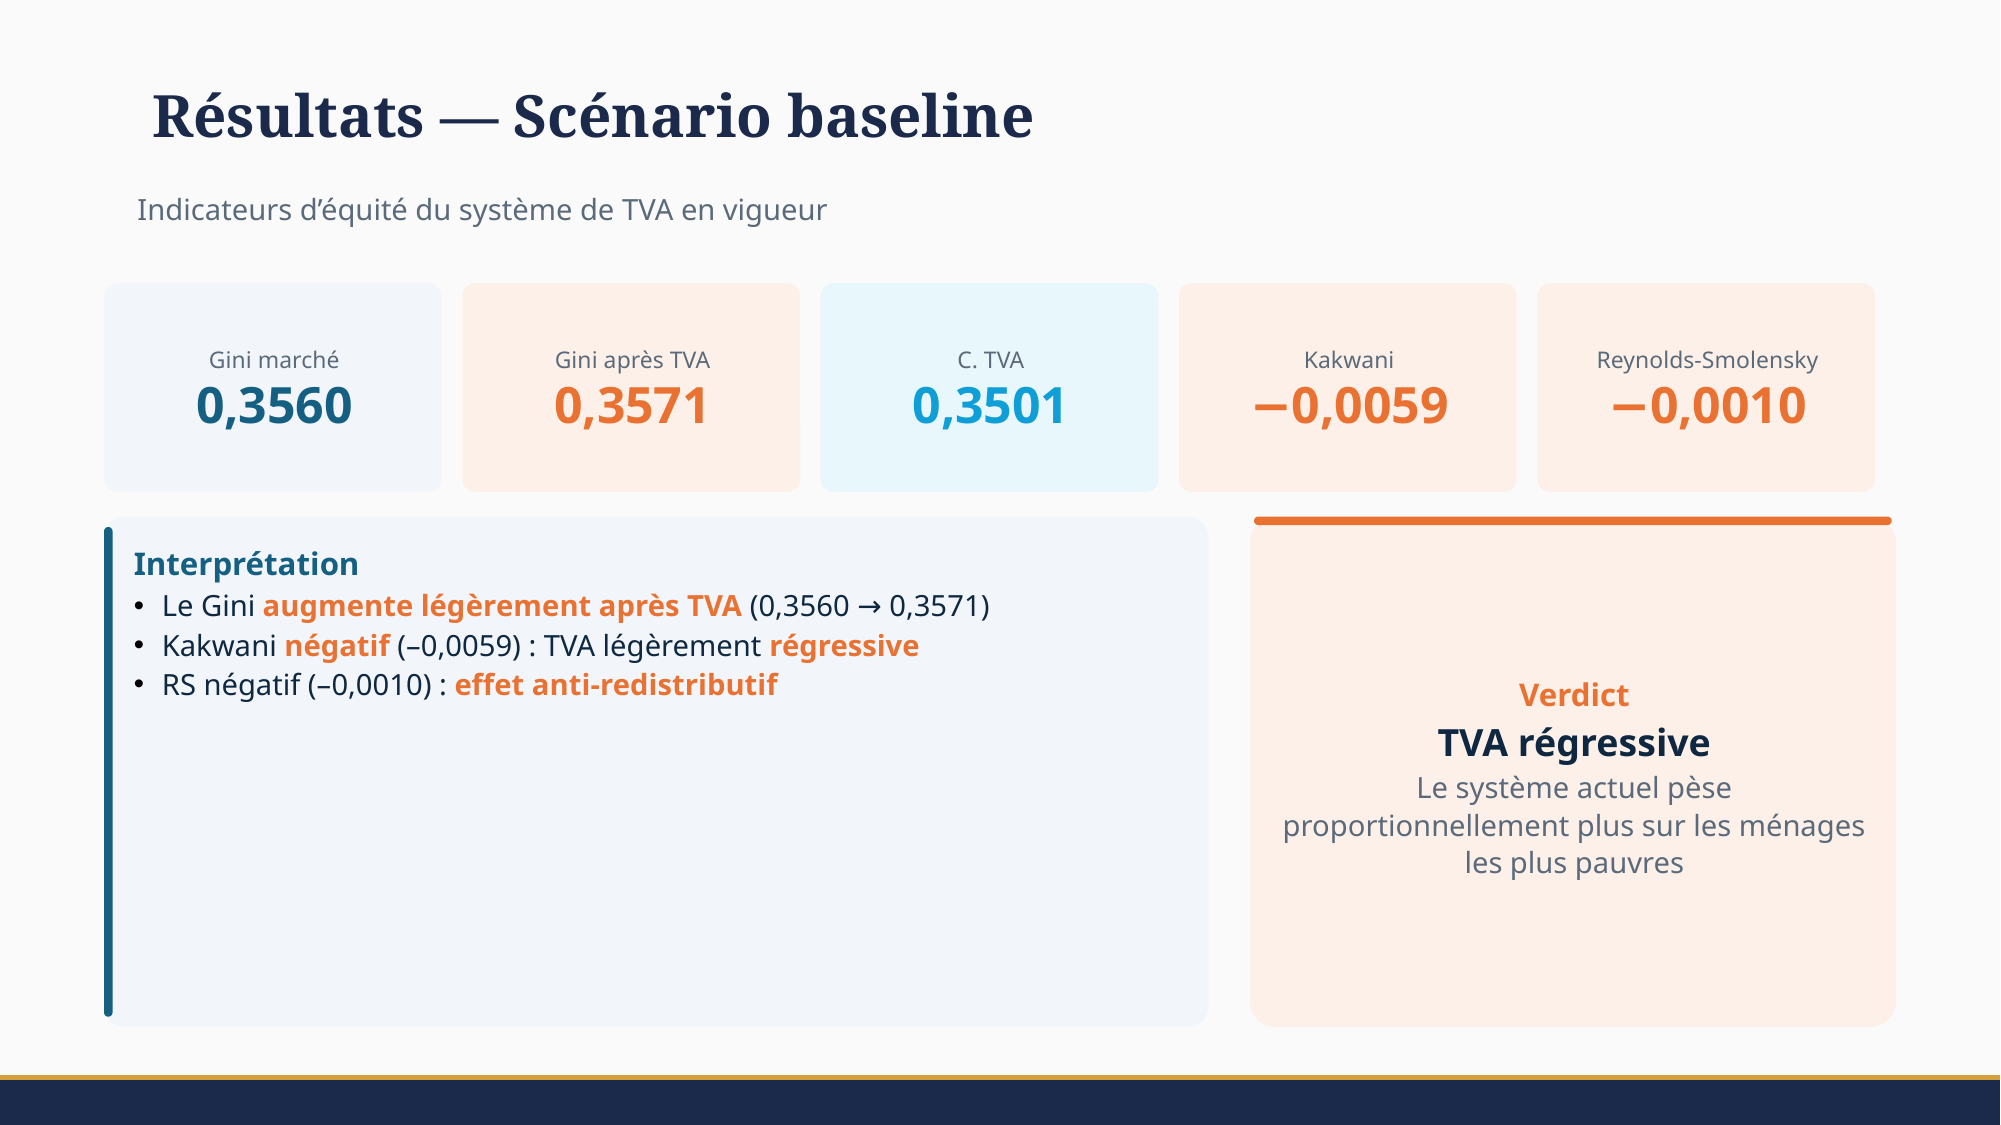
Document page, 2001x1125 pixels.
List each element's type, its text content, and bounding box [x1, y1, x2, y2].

title Résultats — Scénario baseline [137, 54, 1863, 184]
text_box [104, 527, 113, 1017]
text_box Interprétation Le Gini augmente légèrement après TVA (0,3560 → 0,3571) Kakwani négatif (–0,0059) : TVA légèrement régressive RS négatif (–0,0010) : effet anti-redistributif [106, 516, 1209, 1028]
text_box Reynolds‑Smolensky −0,0010 [1537, 283, 1876, 492]
text_box [1254, 516, 1892, 526]
text_box Gini après TVA 0,3571 [462, 283, 801, 492]
text_box Verdict TVA régressive Le système actuel pèse proportionnellement plus sur les ménages les plus pauvres [1250, 525, 1896, 1028]
text_box Indicateurs d’équité du système de TVA en vigueur [137, 192, 1596, 246]
text_box C. TVA 0,3501 [820, 283, 1159, 492]
text_box Gini marché 0,3560 [104, 283, 442, 492]
text_box Kakwani −0,0059 [1179, 283, 1517, 492]
